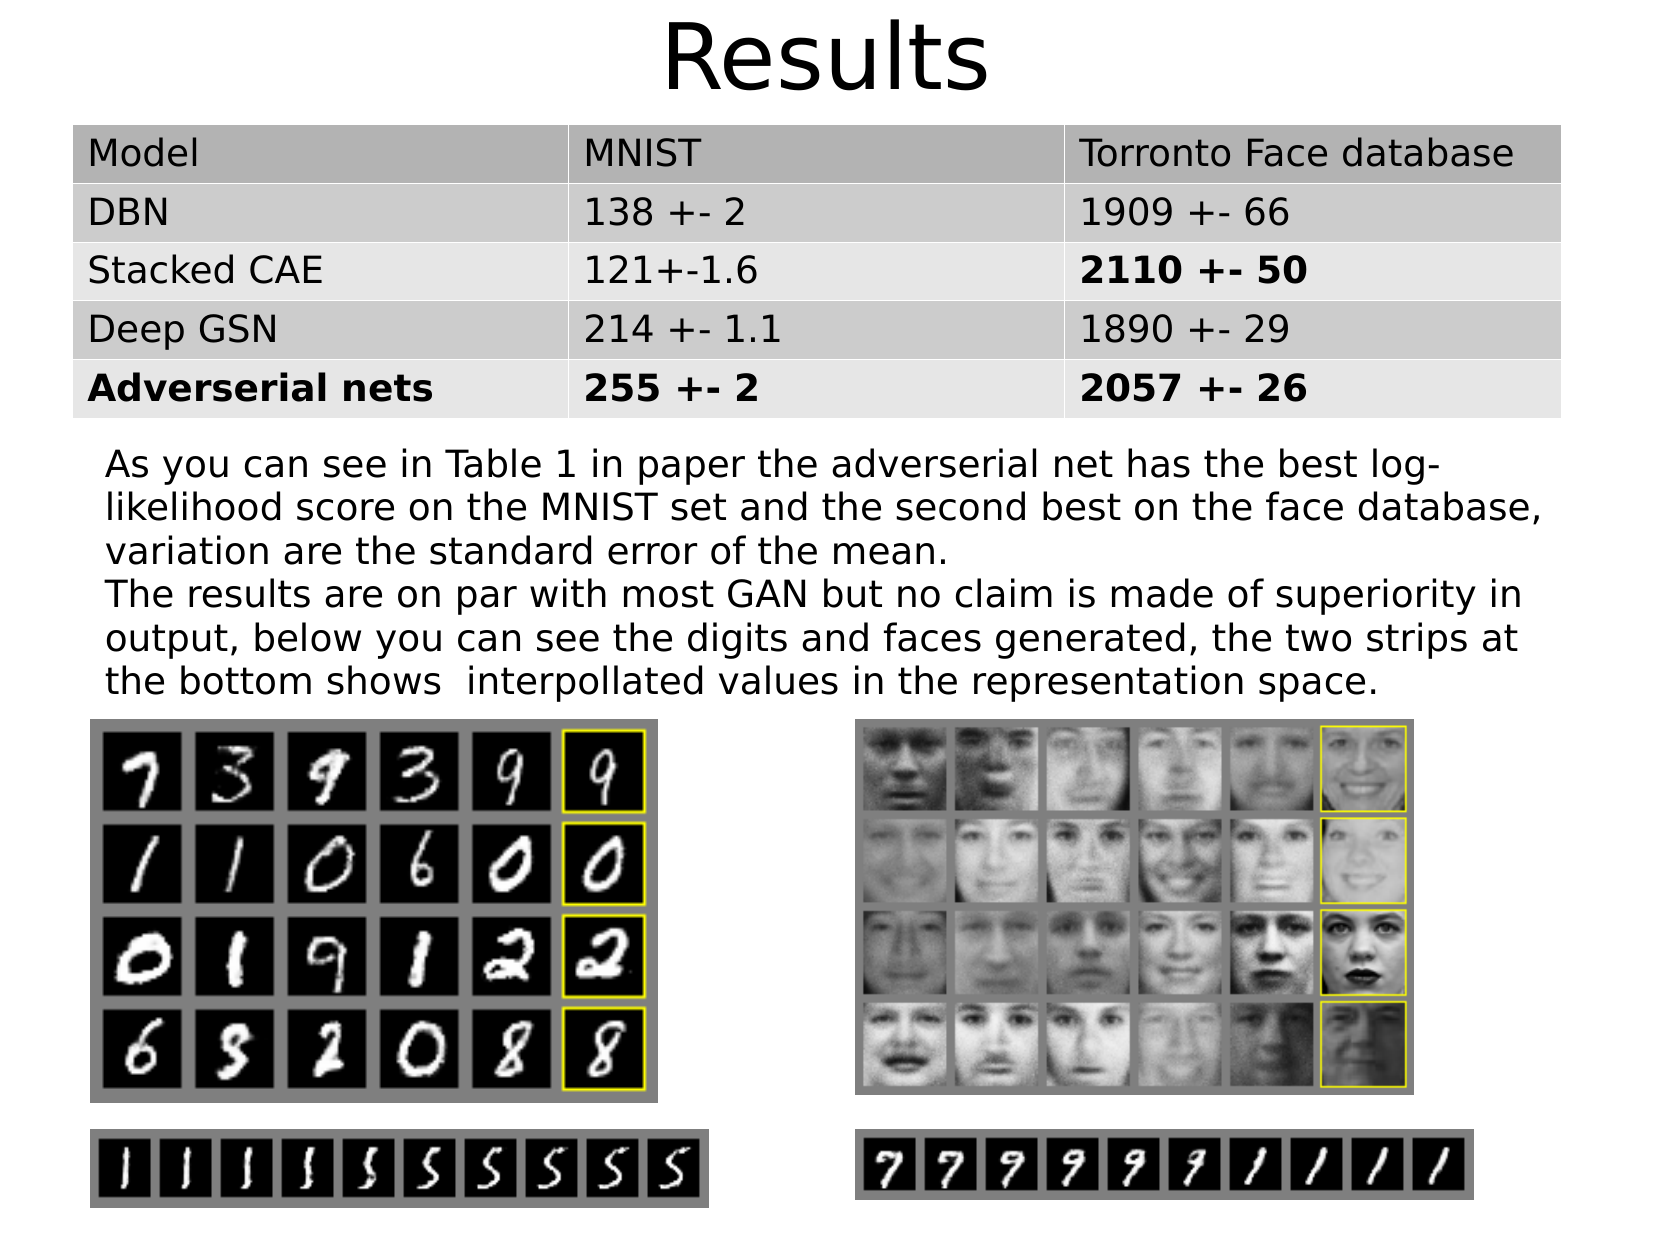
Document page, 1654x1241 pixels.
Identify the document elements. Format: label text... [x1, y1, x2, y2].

table_cell 214 +- 1.1 [569, 301, 1064, 359]
table_header MNIST [569, 125, 1064, 183]
table_cell 121+-1.6 [569, 243, 1064, 300]
table_cell 2110 +- 50 [1065, 243, 1561, 300]
table_cell 1909 +- 66 [1065, 184, 1561, 242]
table_cell Adverserial nets [73, 360, 568, 418]
picture [90, 1129, 709, 1208]
table_cell 1890 +- 29 [1065, 301, 1561, 359]
table_cell 255 +- 2 [569, 360, 1064, 418]
table_cell DBN [73, 184, 568, 242]
picture [90, 719, 658, 1104]
text_box As you can see in Table 1 in paper the adverserial net has the best log-likelihood score on the MNIST set and the second best on the face database, variation are the standard error of the mean. The results are on par with most GAN but no claim is made of superiority in output, below you can see the digits and faces generated, the two strips at the bottom shows interpollated values in the representation space. [90, 435, 1576, 755]
picture [855, 719, 1414, 1096]
table_cell Stacked CAE [73, 243, 568, 300]
picture [855, 1129, 1474, 1201]
table_cell 2057 +- 26 [1065, 360, 1561, 418]
title Results [81, 0, 1571, 179]
table_header Model [73, 125, 568, 183]
table_cell 138 +- 2 [569, 184, 1064, 242]
table_cell Deep GSN [73, 301, 568, 359]
table_header Torronto Face database [1065, 125, 1561, 183]
